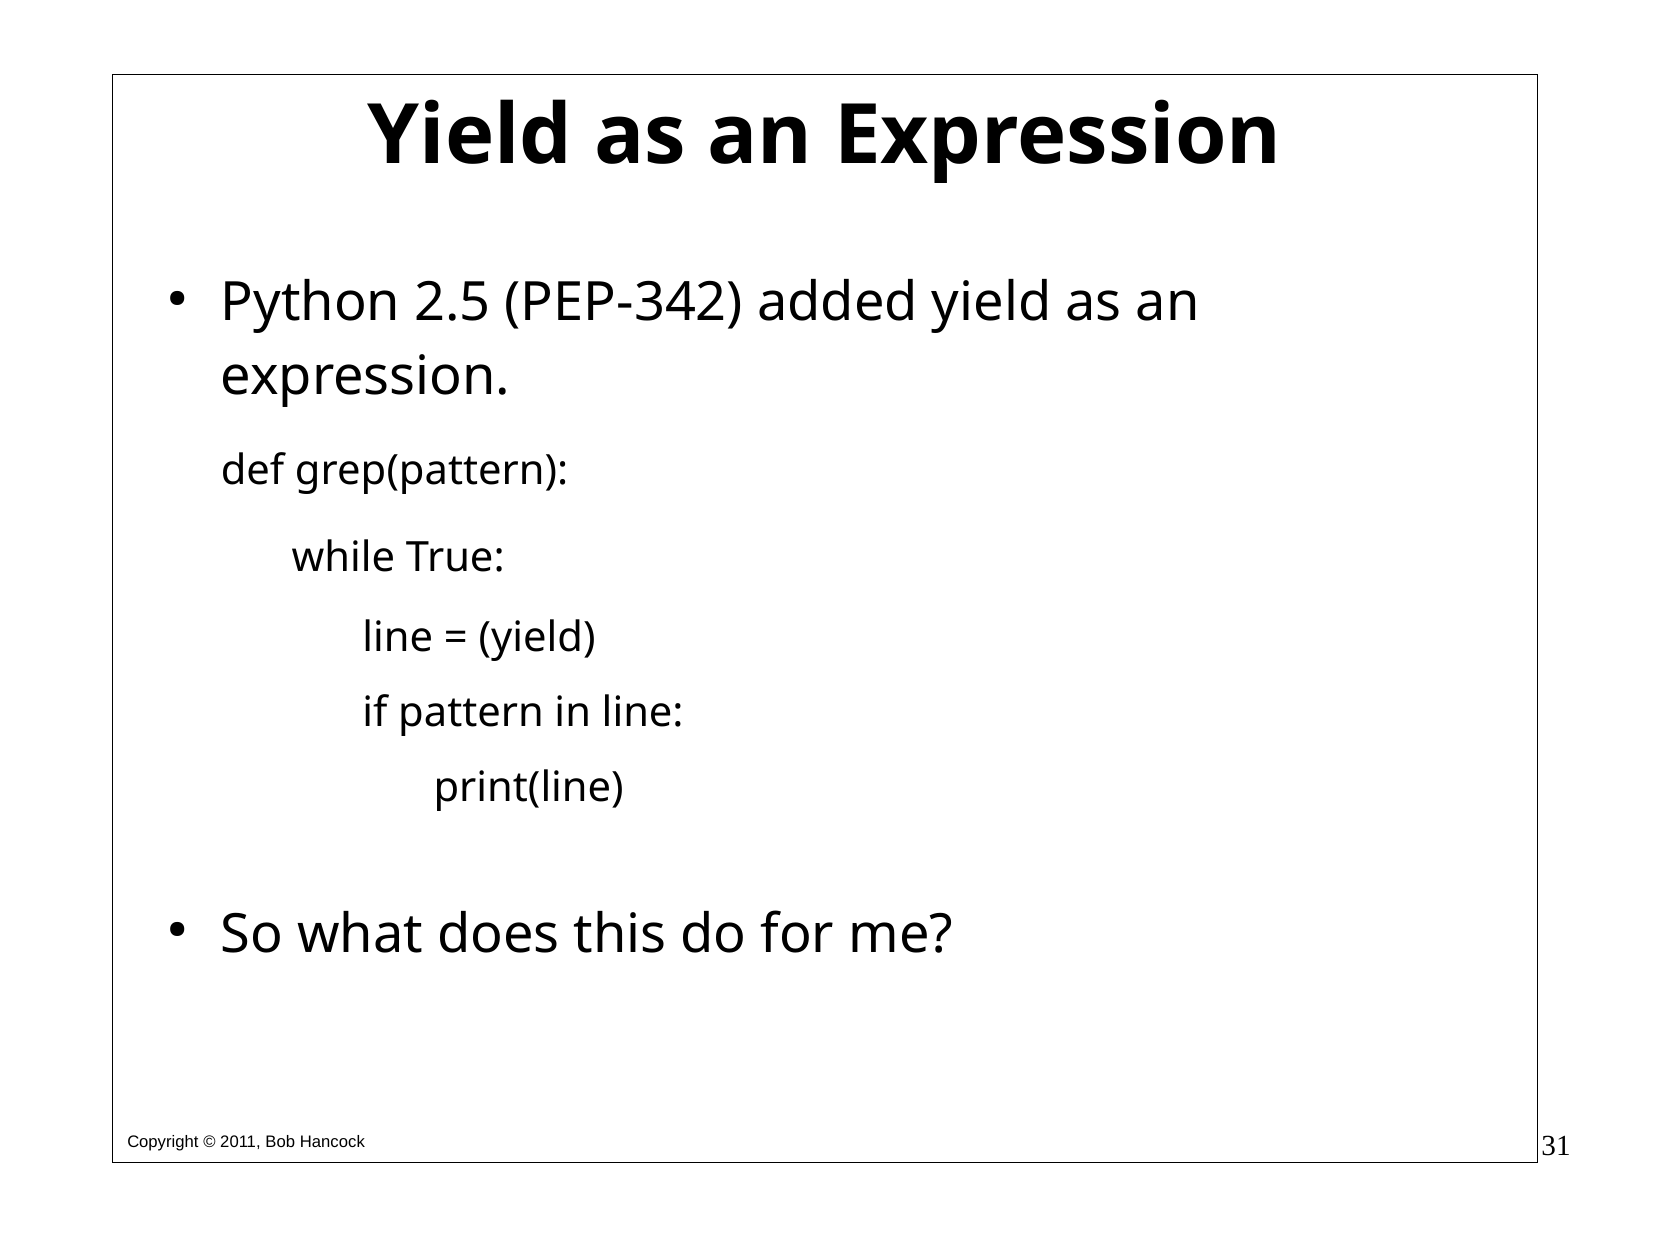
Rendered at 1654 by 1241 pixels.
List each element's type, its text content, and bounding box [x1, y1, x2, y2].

list Python 2.5 (PEP-342) added yield as an expression. def grep(pattern): while True: line = (yield) if pattern in line: print(line) So what does this do for me? [150, 262, 1501, 1126]
text_box Copyright © 2011, Bob Hancock [112, 1125, 381, 1159]
title Yield as an Expression [112, 75, 1538, 188]
